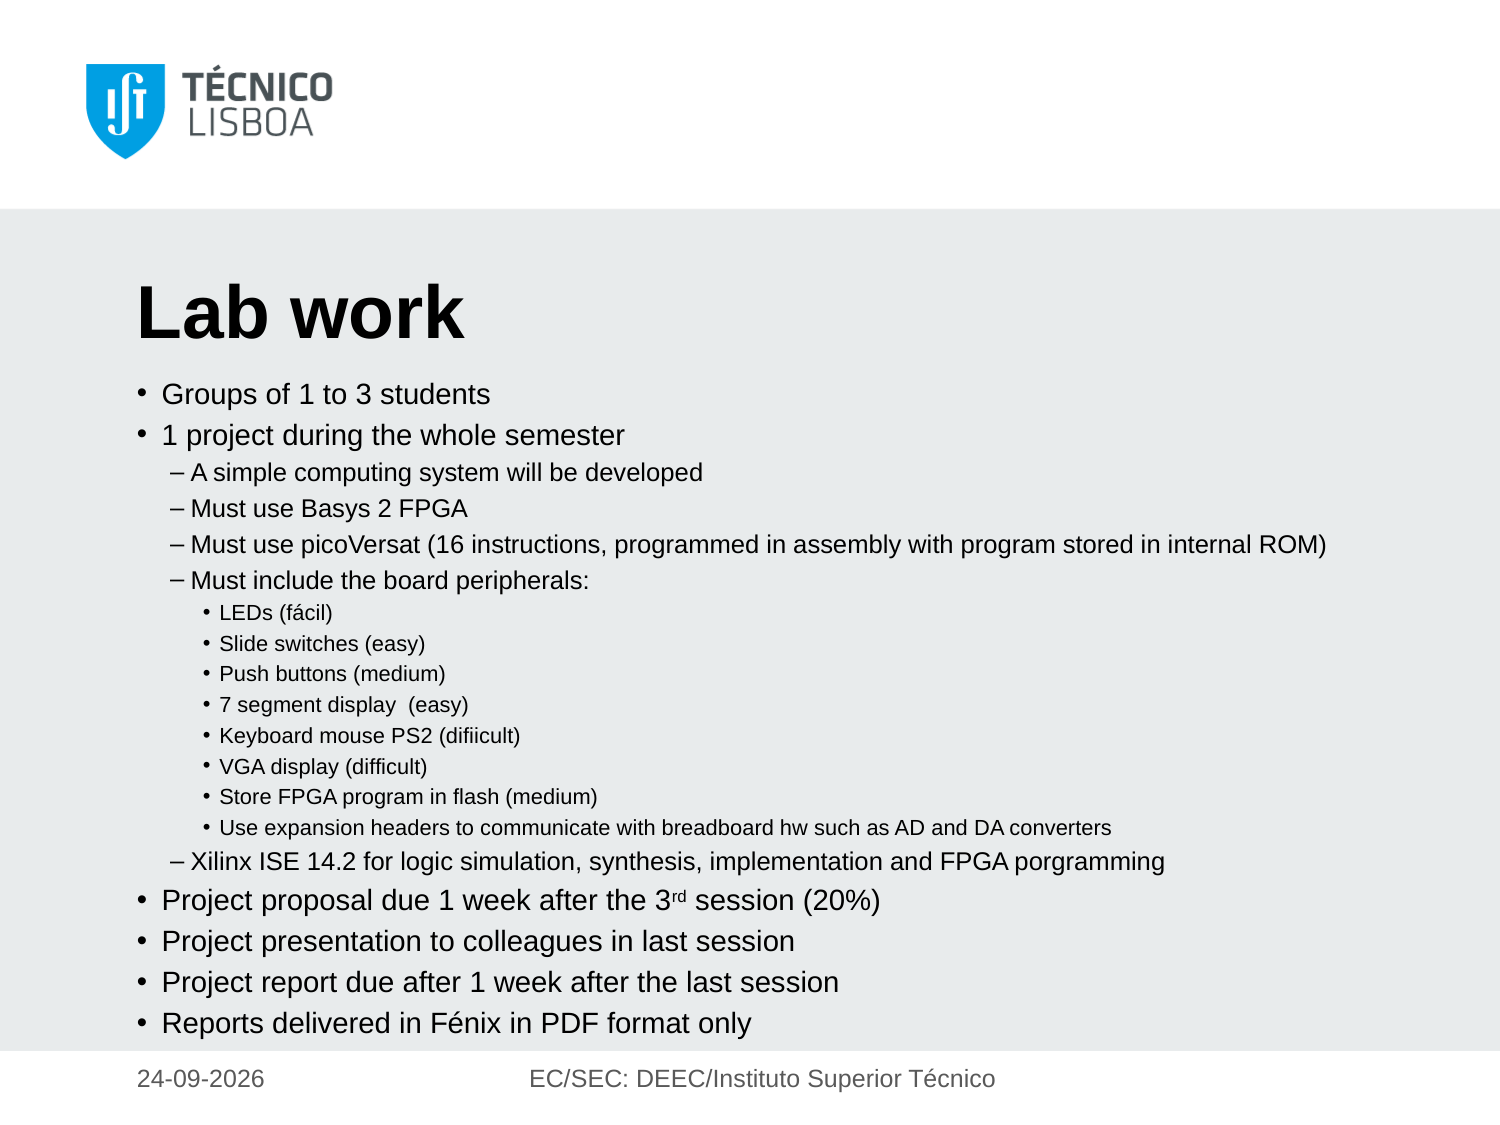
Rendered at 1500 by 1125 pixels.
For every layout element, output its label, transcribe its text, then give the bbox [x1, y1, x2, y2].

list Groups of 1 to 3 students 1 project during the whole semester A simple computing system will be developed Must use Basys 2 FPGA Must use picoVersat (16 instructions, programmed in assembly with program stored in internal ROM) Must include the board peripherals: LEDs (fácil) Slide switches (easy) Push buttons (medium) 7 segment display (easy) Keyboard mouse PS2 (difiicult) VGA display (difficult) Store FPGA program in flash (medium) Use expansion headers to communicate with breadboard hw such as AD and DA converters Xilinx ISE 14.2 for logic simulation, synthesis, implementation and FPGA porgramming Project proposal due 1 week after the 3rd session (20%) Project presentation to colleagues in last session Project report due after 1 week after the last session Reports delivered in Fénix in PDF format only [121, 367, 1378, 1053]
footer EC/SEC: DEEC/Instituto Superior Técnico [512, 1052, 1021, 1103]
picture [0, 0, 1500, 1125]
slide_number 22-09-2018 [121, 1052, 425, 1103]
title Lab work [121, 237, 1378, 367]
